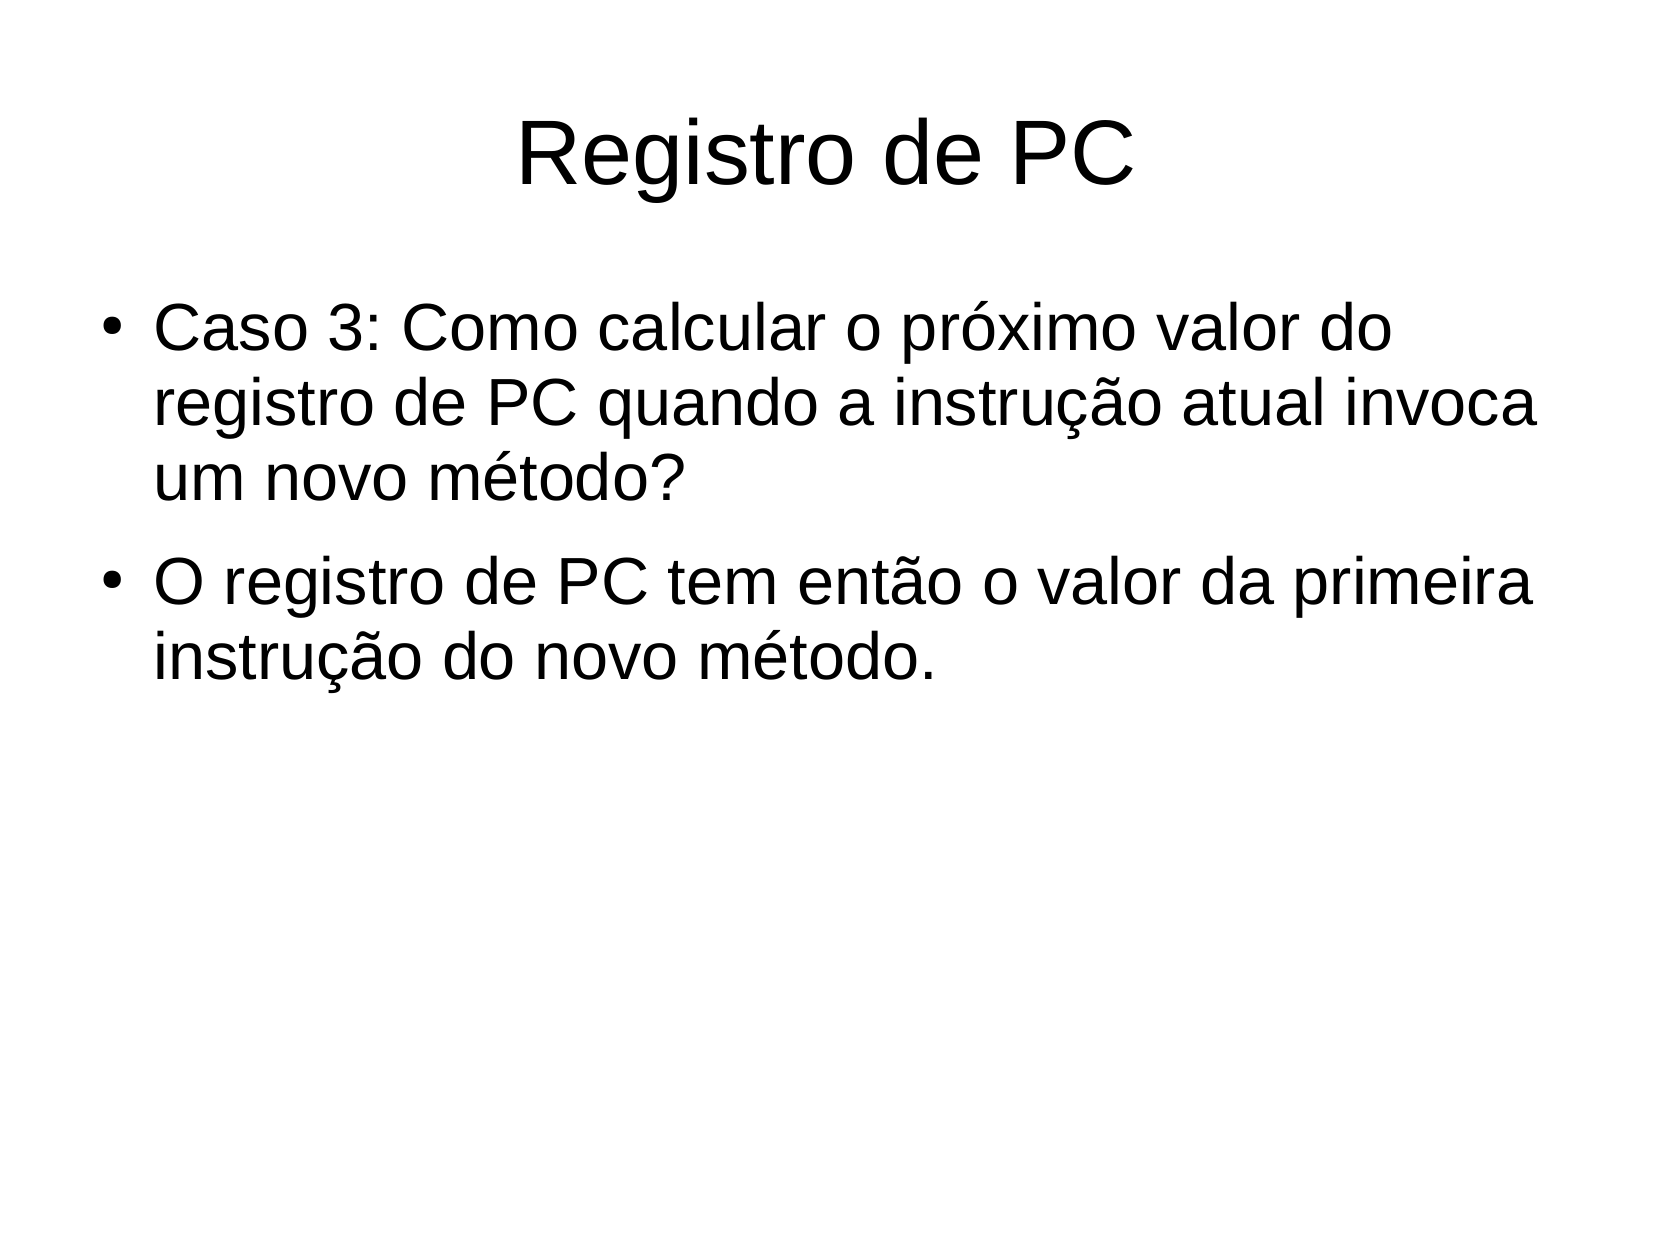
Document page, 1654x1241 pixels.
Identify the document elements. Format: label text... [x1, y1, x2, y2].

list Caso 3: Como calcular o próximo valor do registro de PC quando a instrução atual invoca um novo método? O registro de PC tem então o valor da primeira instrução do novo método. [82, 290, 1571, 1010]
title Registro de PC [82, 49, 1571, 257]
